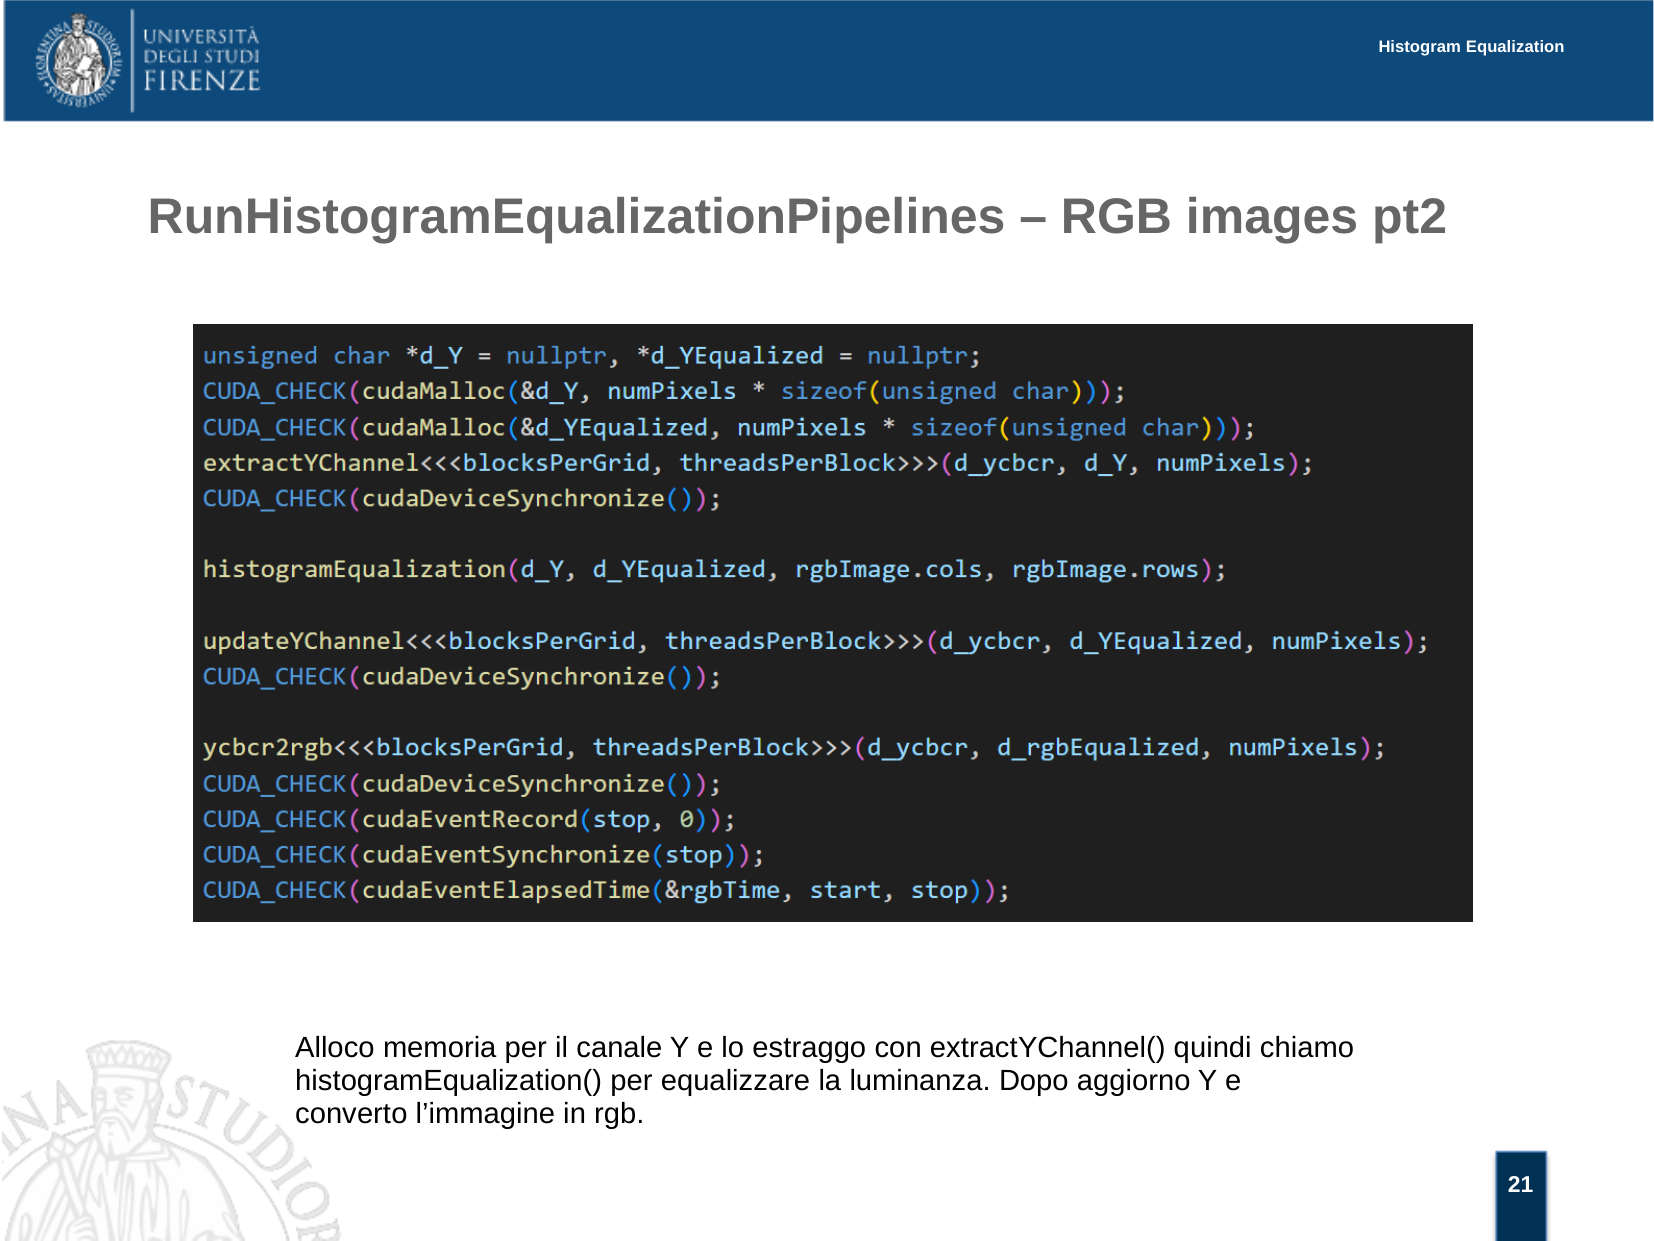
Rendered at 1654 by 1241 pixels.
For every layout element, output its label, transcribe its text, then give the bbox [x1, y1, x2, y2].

text_box Histogram Equalization [685, 13, 1565, 118]
text_box Alloco memoria per il canale Y e lo estraggo con extractYChannel() quindi chiamo histogramEqualization() per equalizzare la luminanza. Dopo aggiorno Y e converto l’immagine in rgb. [295, 944, 1359, 1217]
text_box 21 [1505, 1160, 1536, 1208]
text_box RunHistogramEqualizationPipelines – RGB images pt2 [147, 118, 1601, 286]
picture [2, 0, 1654, 1241]
